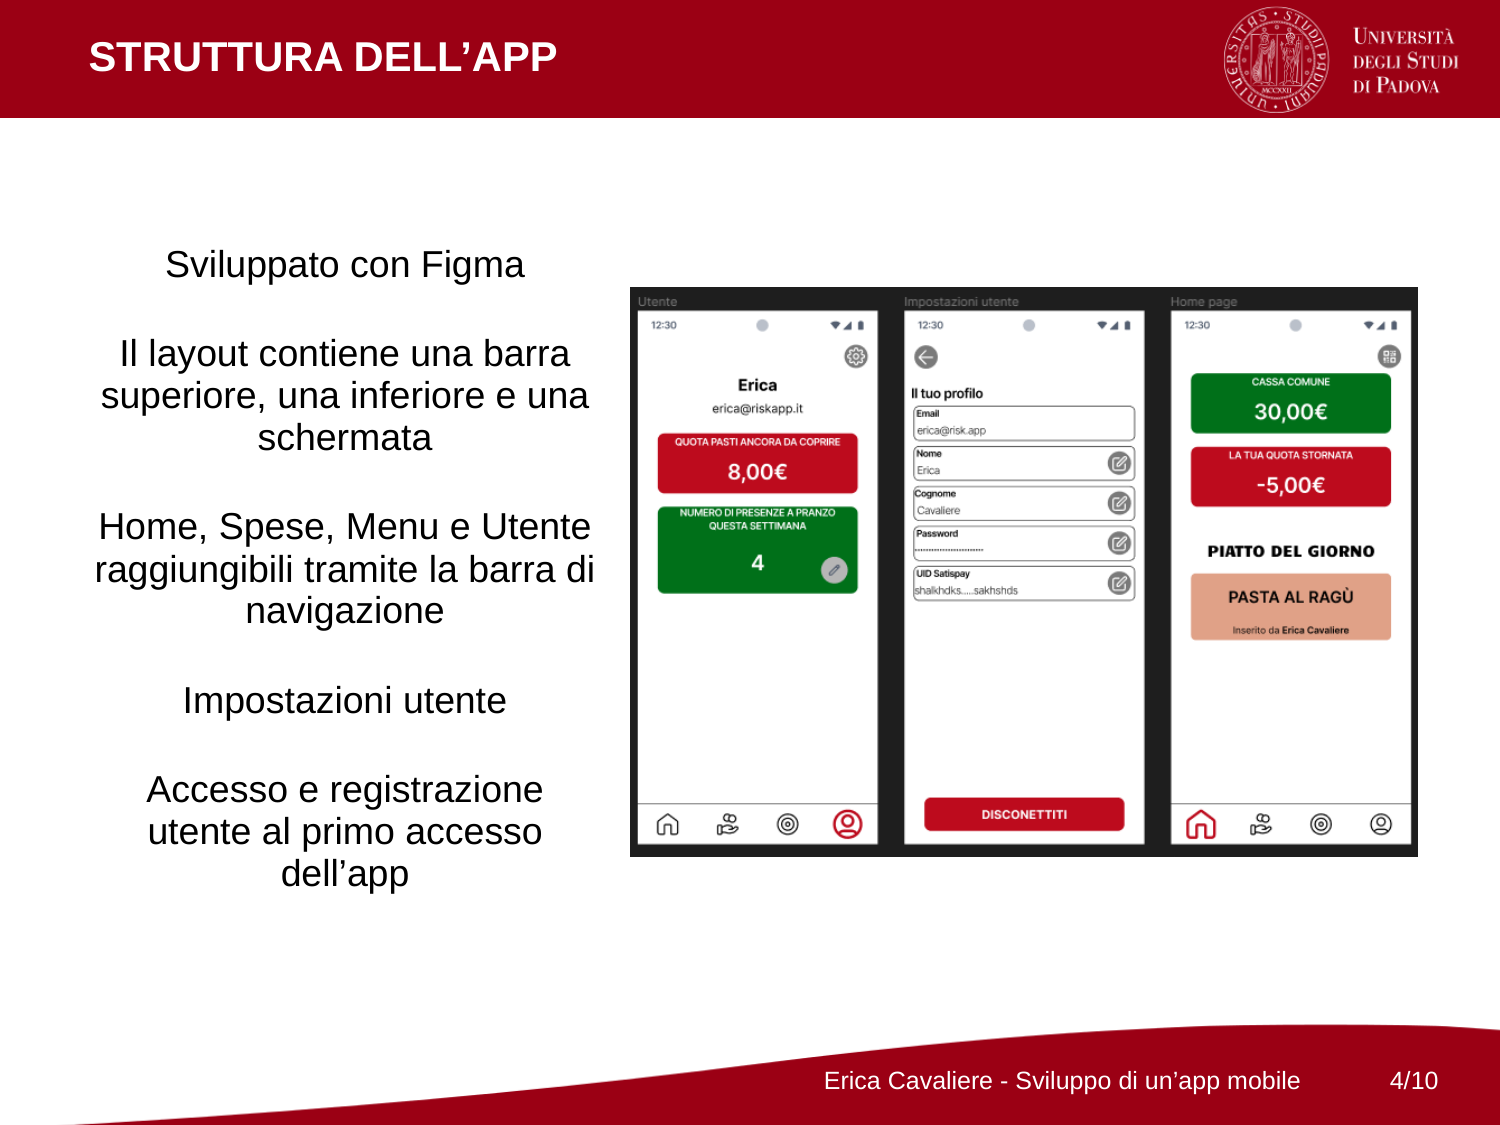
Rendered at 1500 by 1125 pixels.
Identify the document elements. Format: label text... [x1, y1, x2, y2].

text_box Erica Cavaliere - Sviluppo di un’app mobile [797, 1033, 1328, 1125]
picture [1, 1019, 1500, 1125]
picture [630, 287, 1418, 857]
text_box Sviluppato con Figma Il layout contiene una barra superiore, una inferiore e una schermata Home, Spese, Menu e Utente raggiungibili tramite la barra di navigazione Impostazioni utente Accesso e registrazione utente al primo accesso dell’app [79, 236, 611, 912]
text_box 4/10 [1328, 1033, 1500, 1125]
picture [0, 0, 1500, 118]
title STRUTTURA DELL’APP [75, 0, 931, 117]
